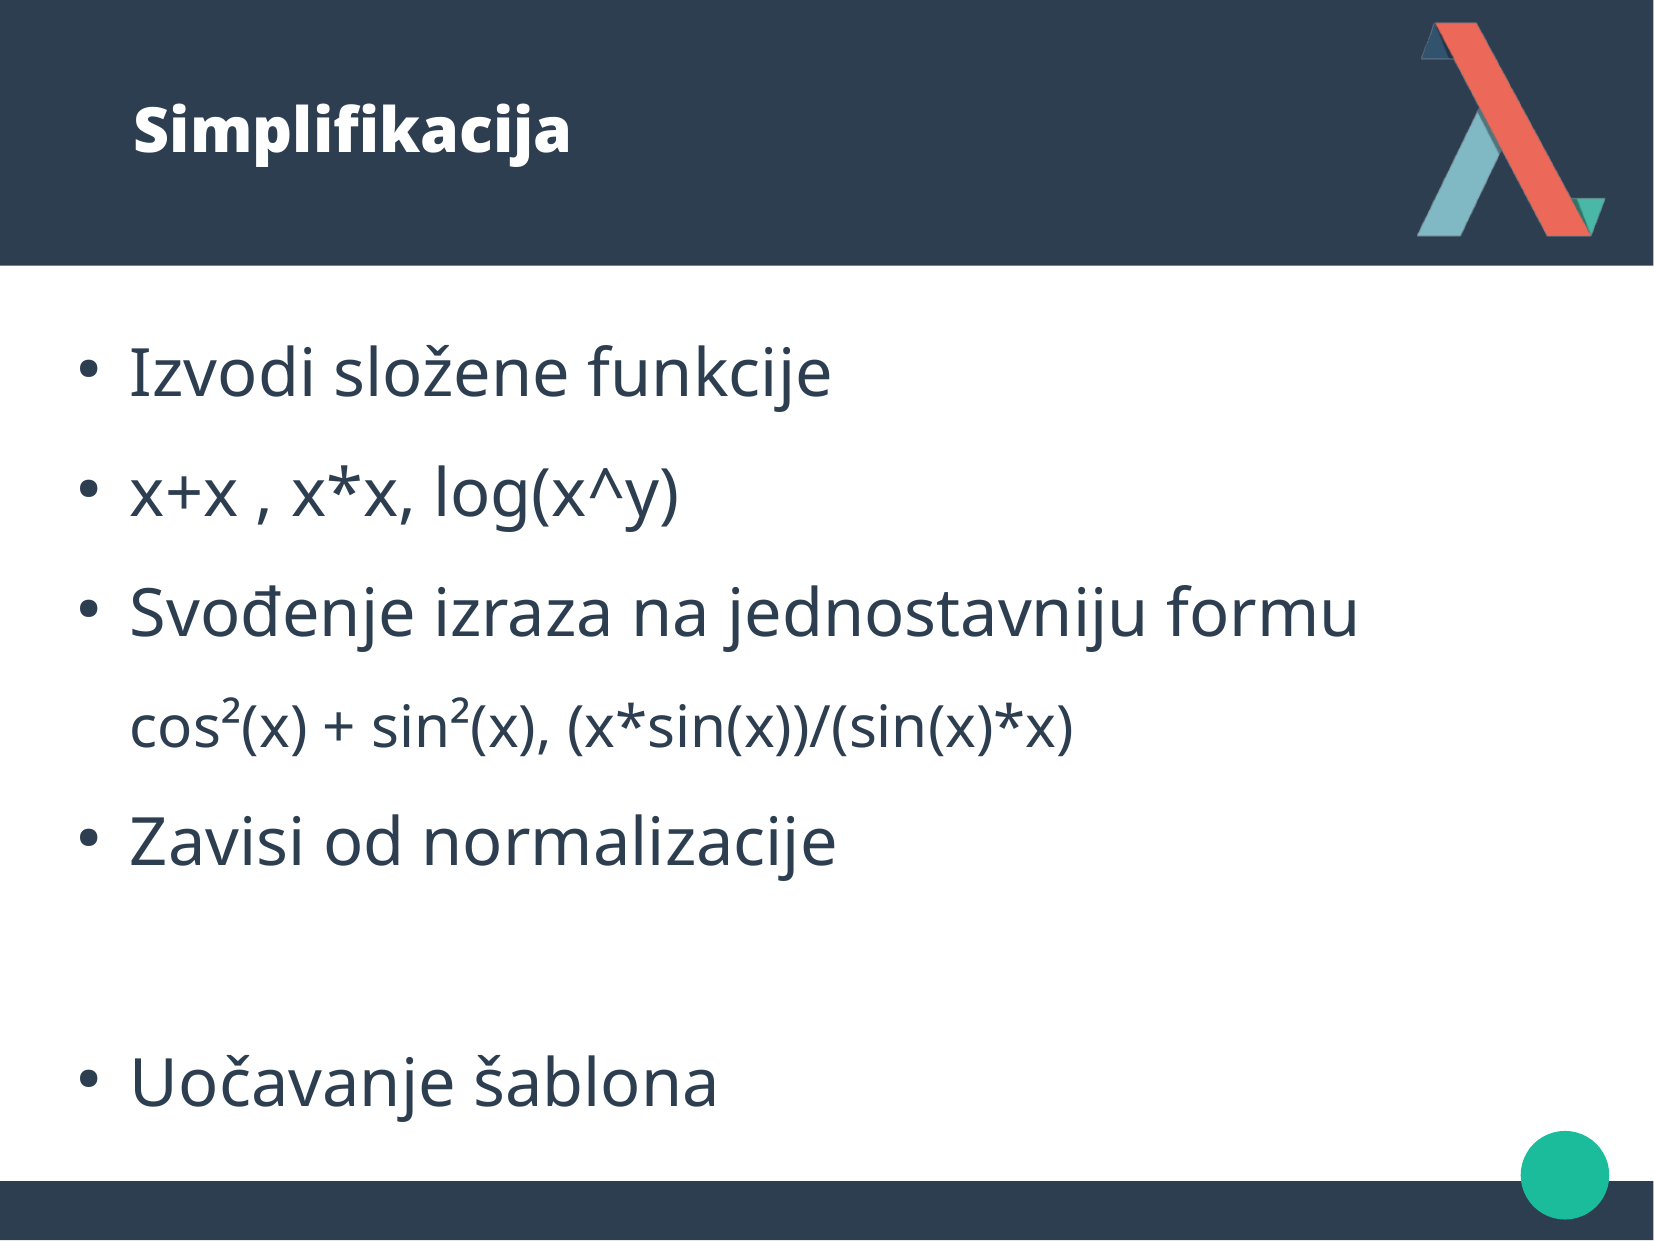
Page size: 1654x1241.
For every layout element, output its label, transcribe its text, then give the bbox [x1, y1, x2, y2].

list Izvodi složene funkcije x+x , x*x, log(x^y) Svođenje izraza na jednostavniju formu cos²(x) + sin²(x), (x*sin(x))/(sin(x)*x) Zavisi od normalizacije Uočavanje šablona [59, 324, 1595, 1152]
title Simplifikacija [59, 49, 1595, 207]
picture [1395, 19, 1616, 240]
